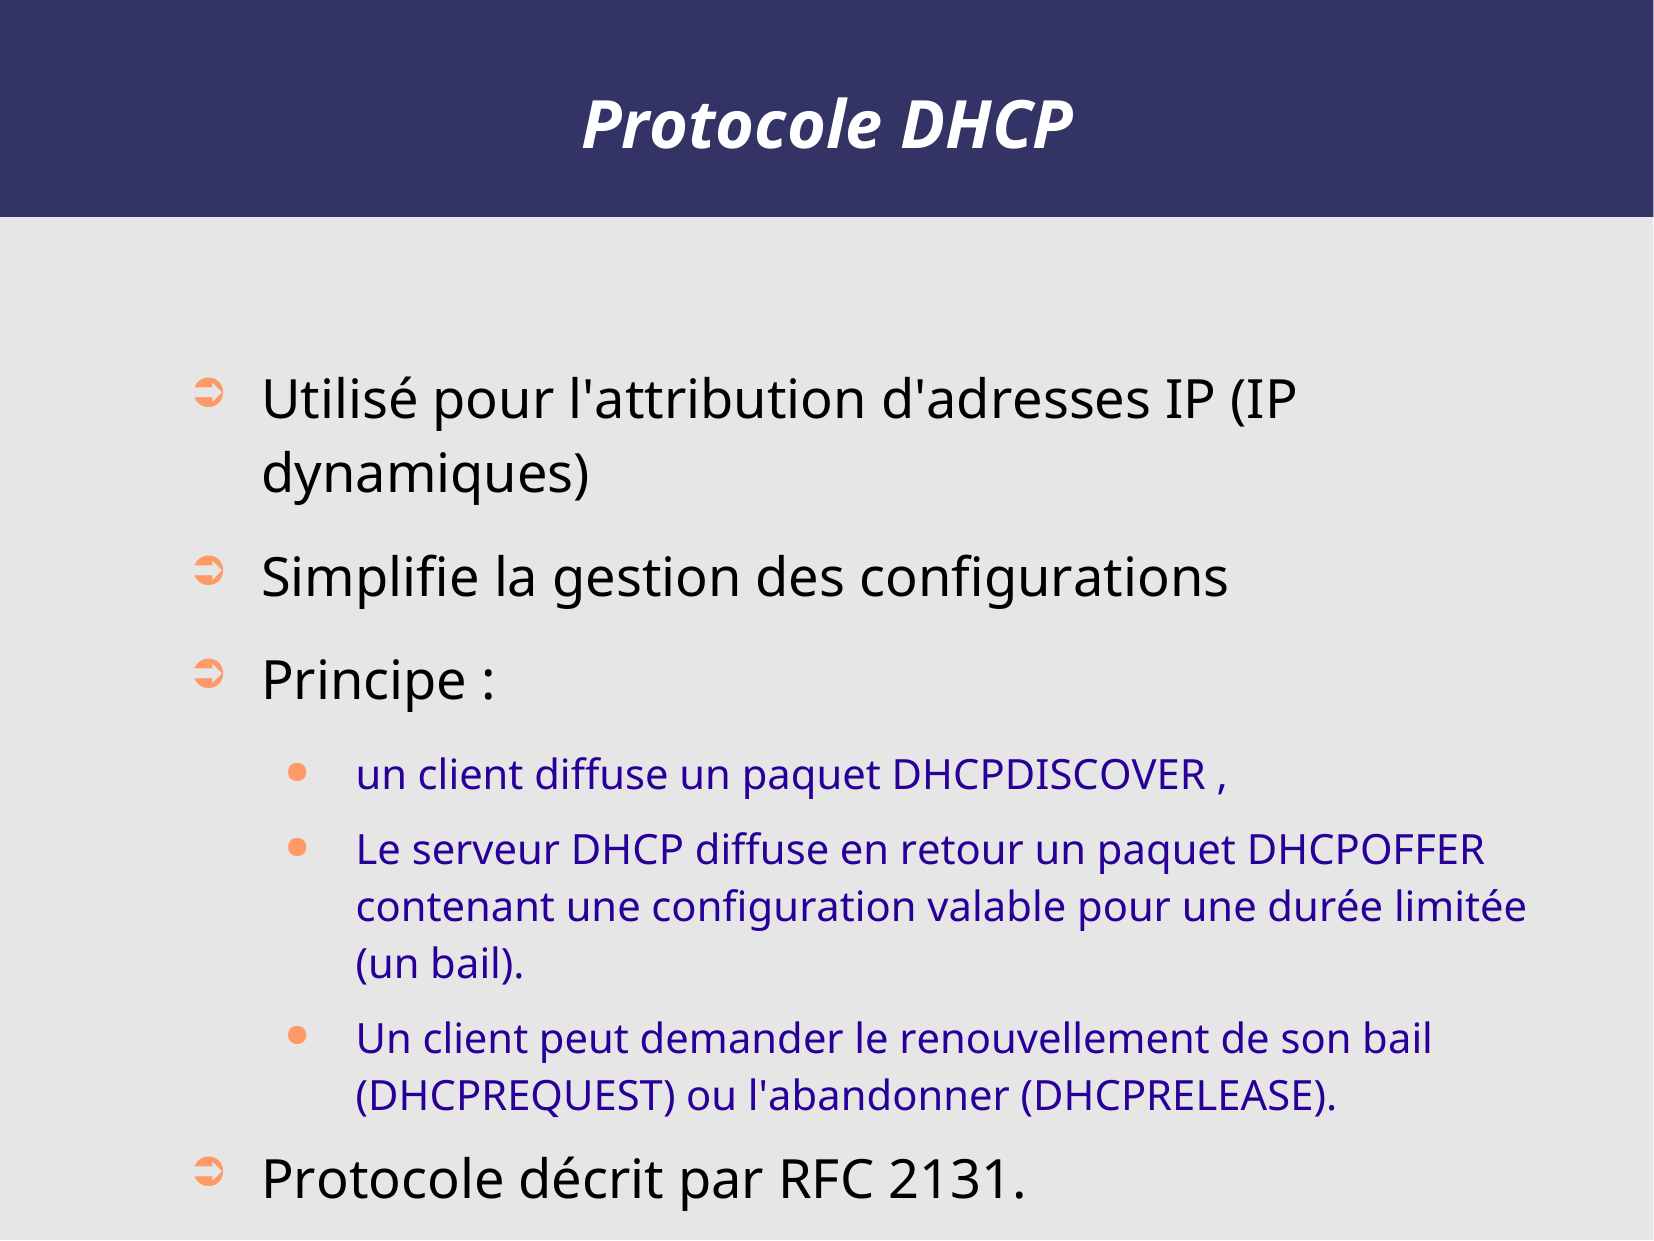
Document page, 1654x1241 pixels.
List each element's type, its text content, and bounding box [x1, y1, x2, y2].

title Protocole DHCP [121, 19, 1534, 227]
list Utilisé pour l'attribution d'adresses IP (IP dynamiques) Simplifie la gestion des configurations Principe : un client diffuse un paquet DHCPDISCOVER , Le serveur DHCP diffuse en retour un paquet DHCPOFFER contenant une configuration valable pour une durée limitée (un bail). Un client peut demander le renouvellement de son bail (DHCPREQUEST) ou l'abandonner (DHCPRELEASE). Protocole décrit par RFC 2131. [178, 360, 1570, 1109]
